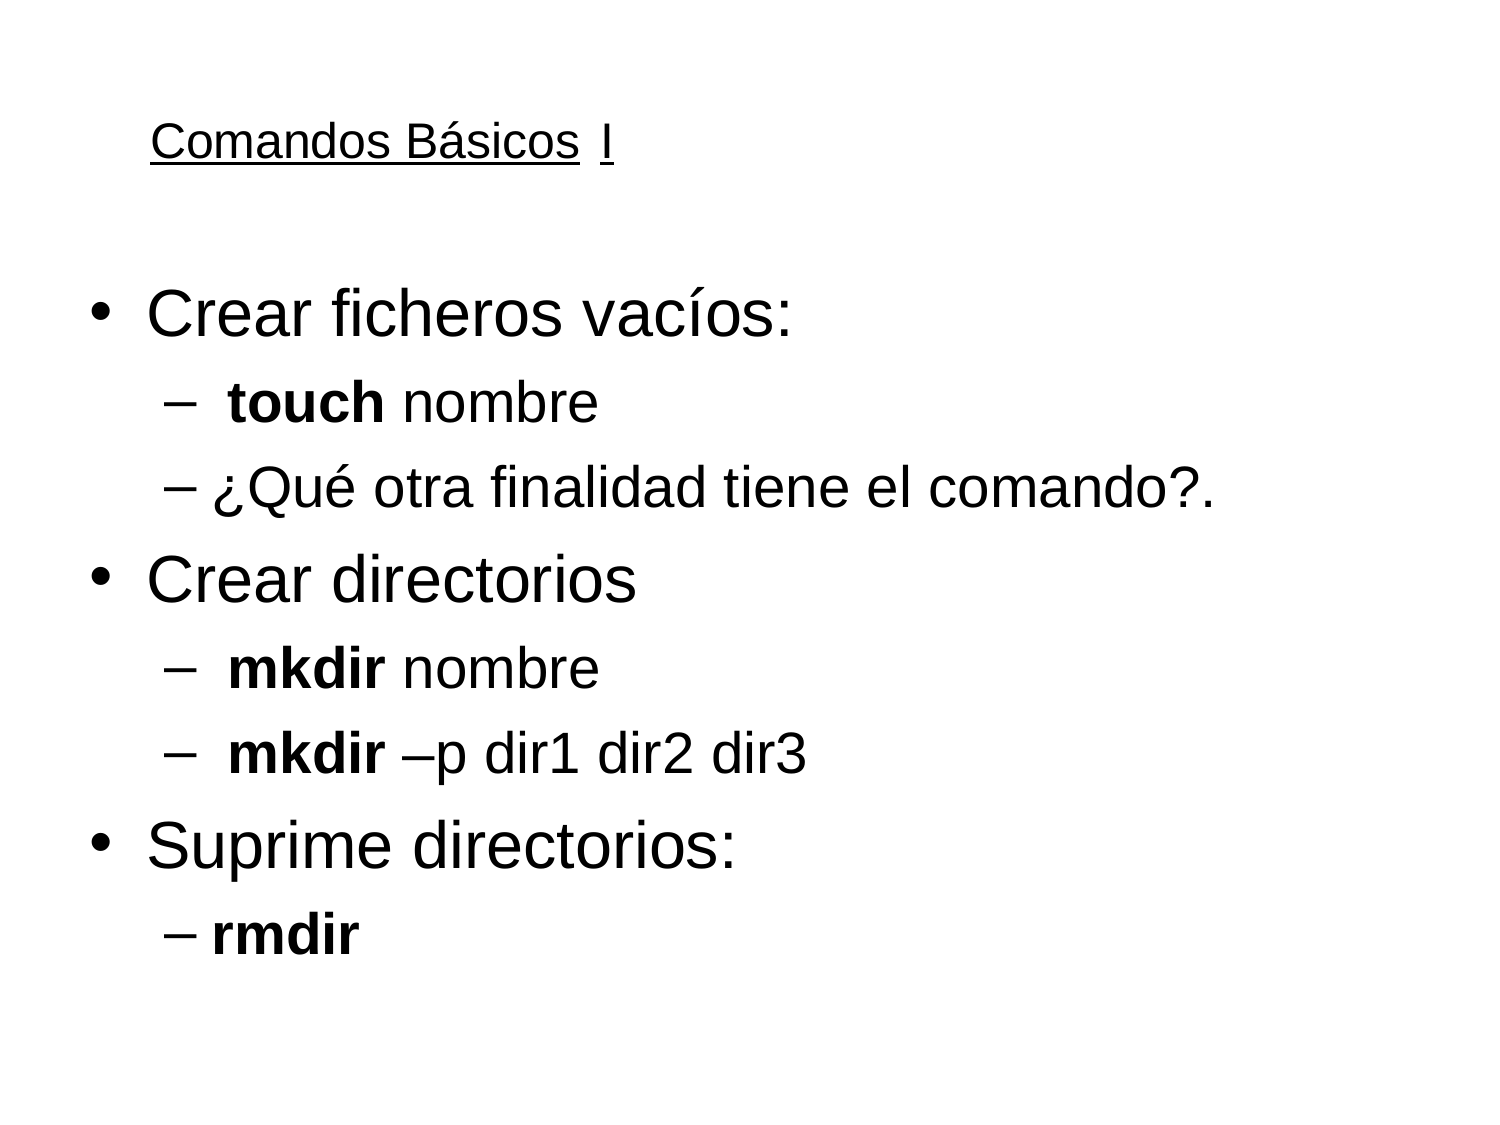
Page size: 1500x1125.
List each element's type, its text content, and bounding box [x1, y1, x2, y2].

title Comandos Básicos I [75, 45, 1426, 233]
list Crear ficheros vacíos: touch nombre ¿Qué otra finalidad tiene el comando?. Crear directorios mkdir nombre mkdir –p dir1 dir2 dir3 Suprime directorios: rmdir [75, 262, 1426, 1006]
